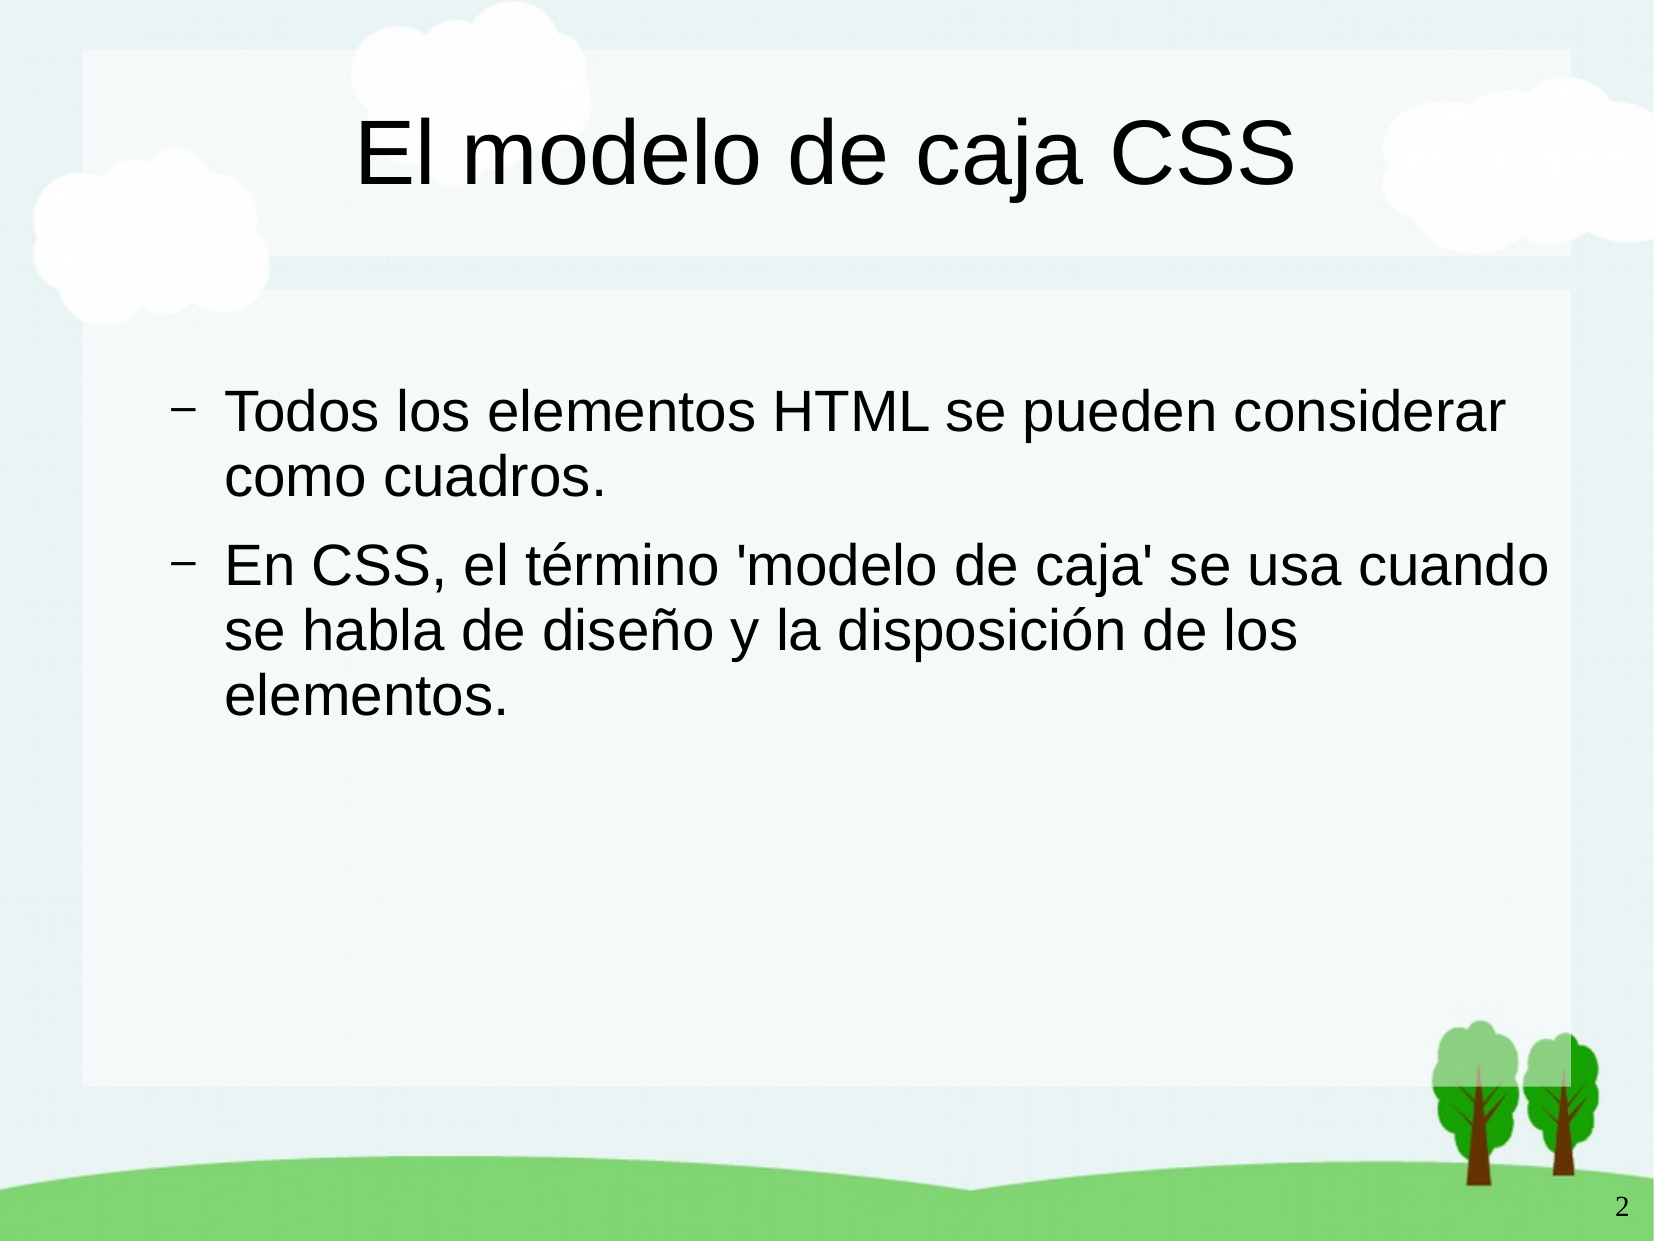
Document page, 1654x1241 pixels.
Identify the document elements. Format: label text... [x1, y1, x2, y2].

list Todos los elementos HTML se pueden considerar como cuadros. En CSS, el término 'modelo de caja' se usa cuando se habla de diseño y la disposición de los elementos. [82, 290, 1571, 1087]
picture [0, 0, 1654, 1241]
title El modelo de caja CSS [82, 49, 1571, 257]
